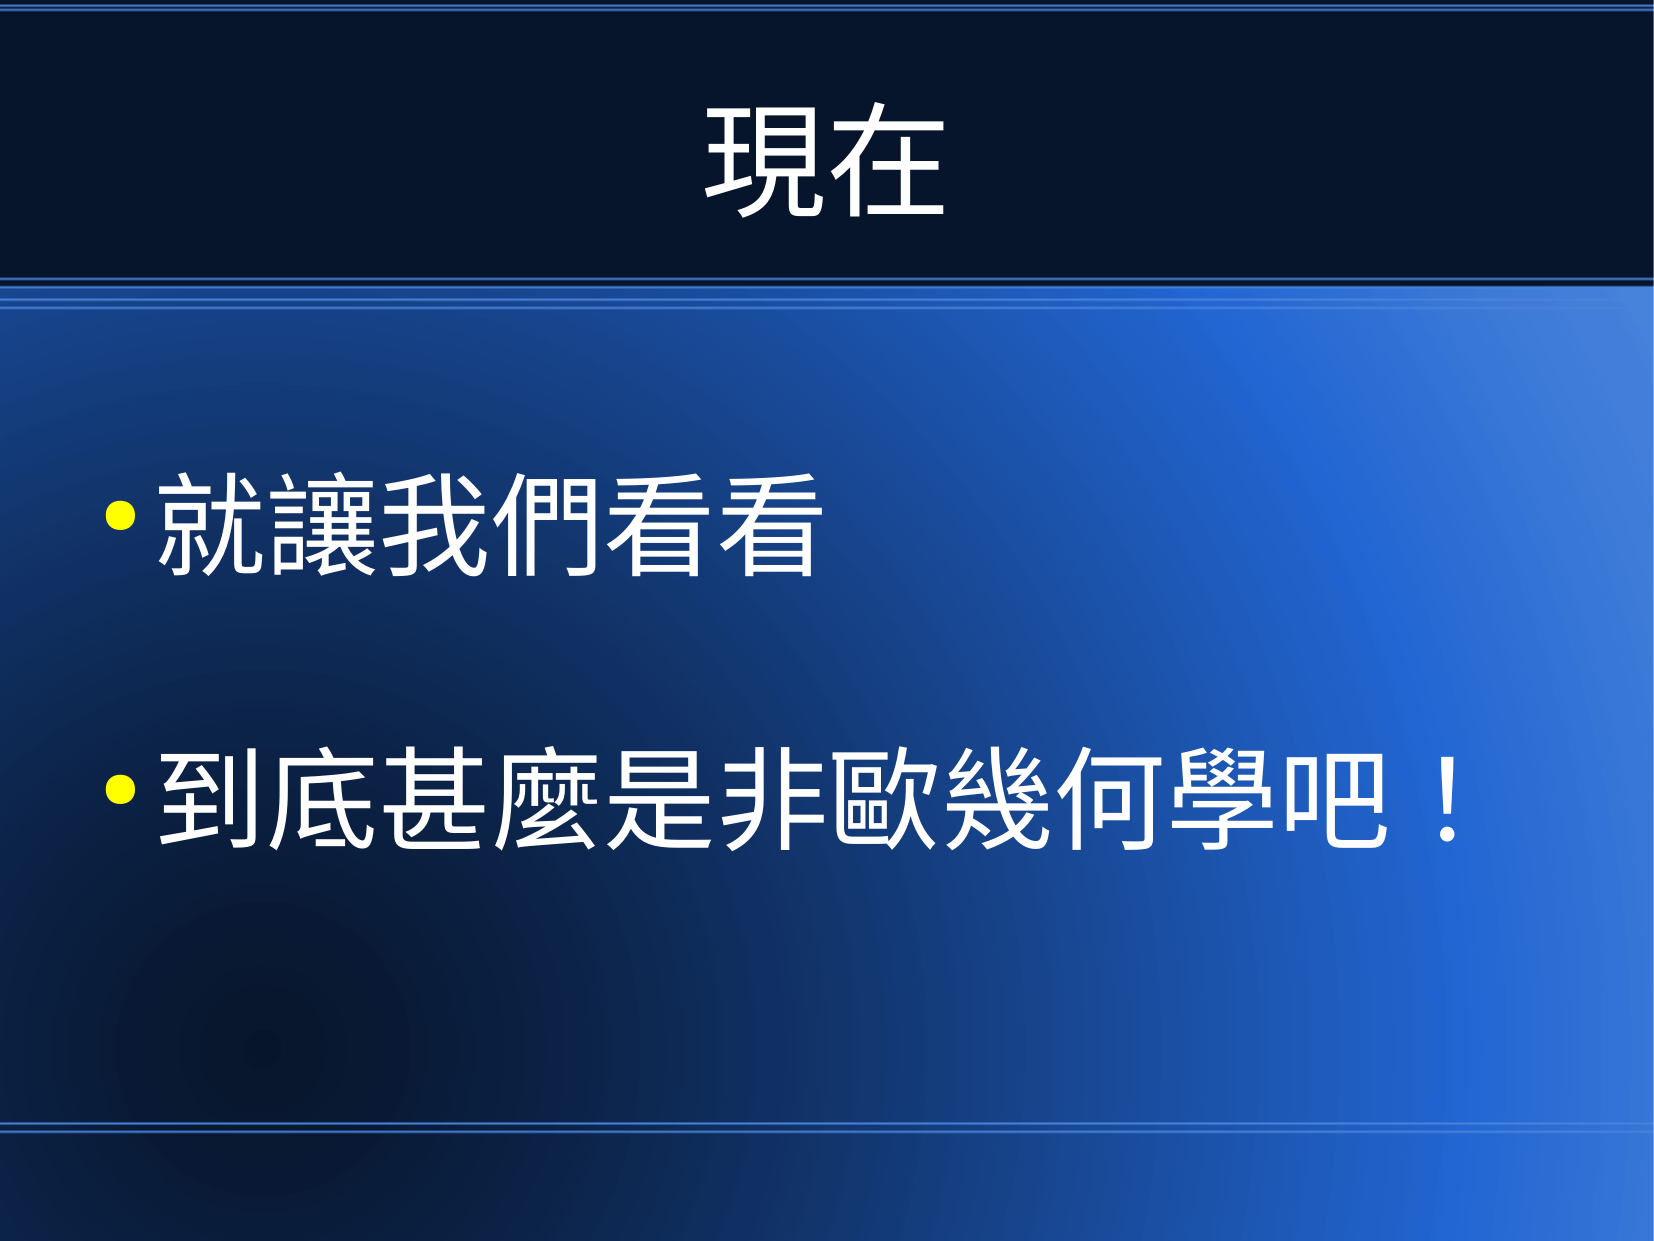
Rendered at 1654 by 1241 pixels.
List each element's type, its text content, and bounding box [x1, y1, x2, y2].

title 現在 [82, 49, 1571, 257]
picture [0, 0, 1654, 1241]
list 就讓我們看看 到底甚麼是非歐幾何學吧！ [82, 355, 1571, 1241]
